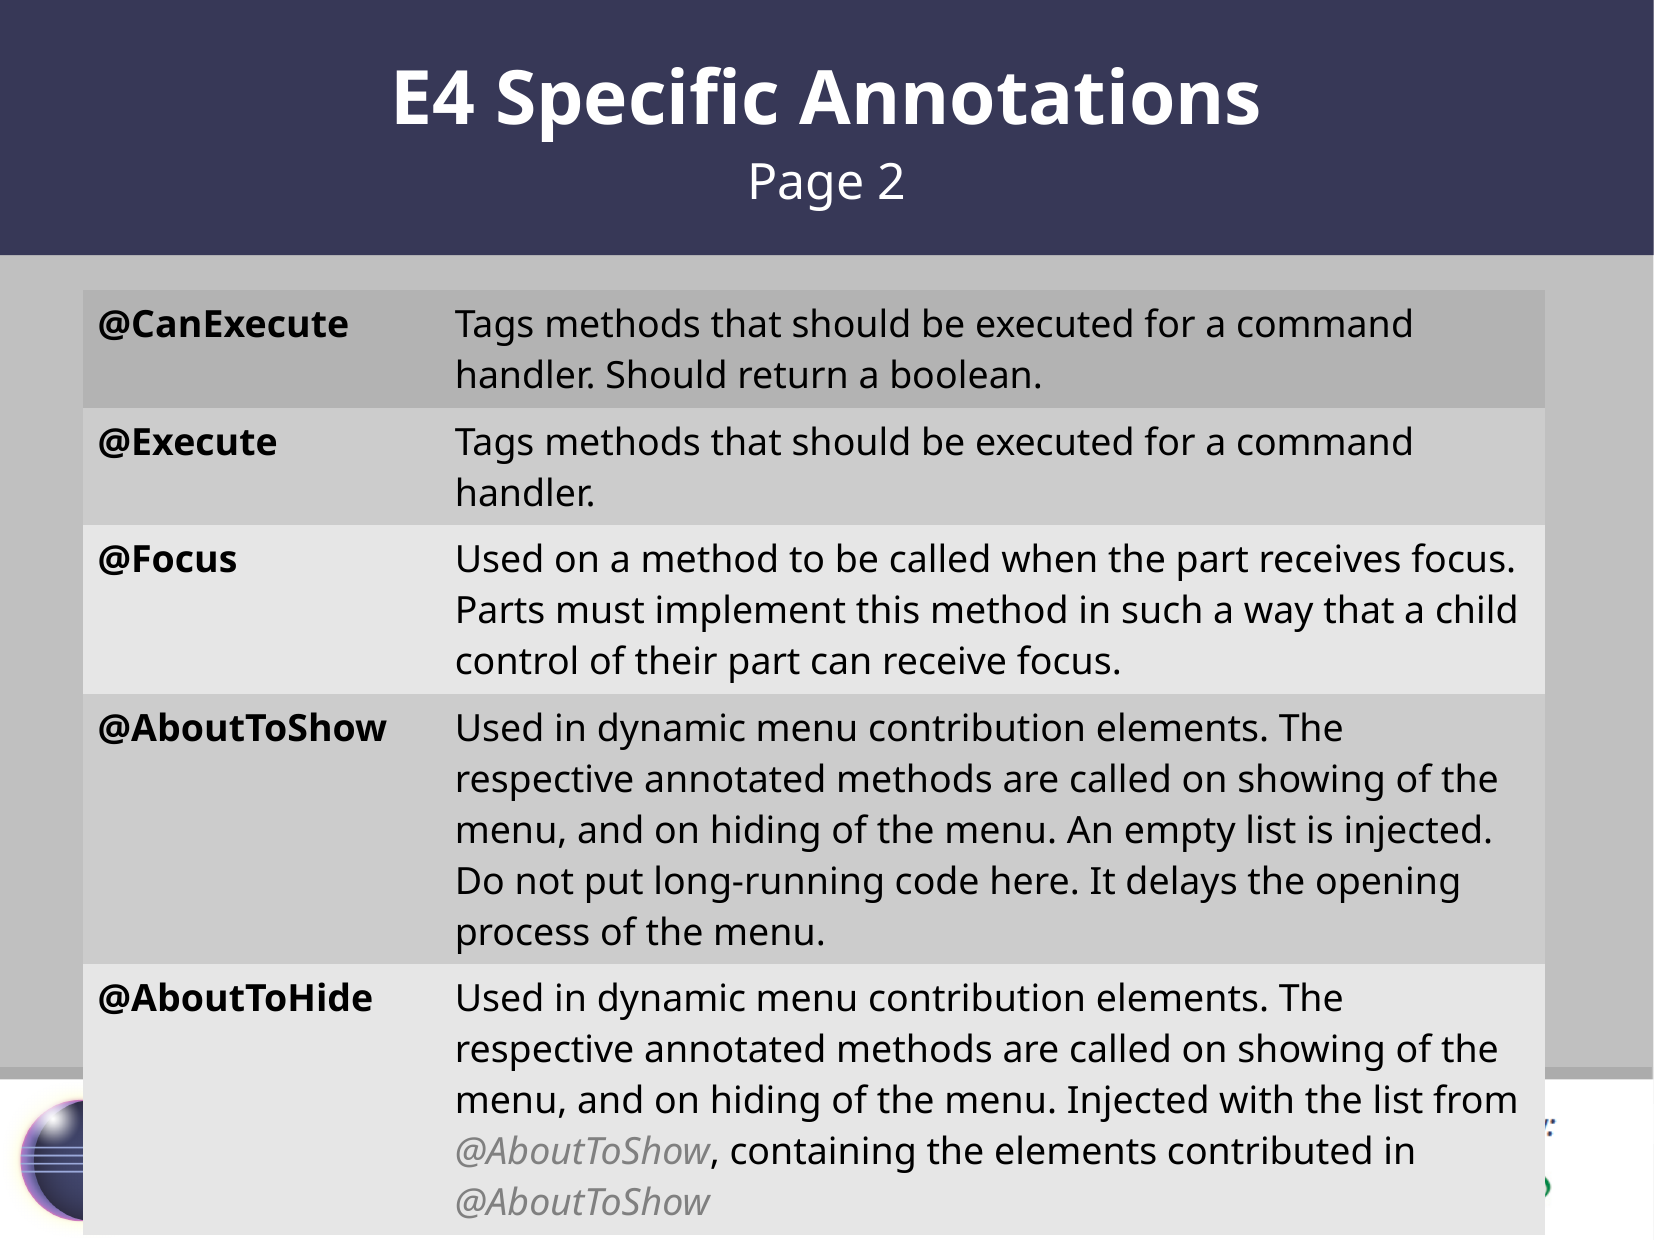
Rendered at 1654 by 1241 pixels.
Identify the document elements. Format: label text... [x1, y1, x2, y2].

table_cell @AboutToHide [83, 964, 440, 1235]
table_cell Used in dynamic menu contribution elements. The respective annotated methods are called on showing of the menu, and on hiding of the menu. Injected with the list from @AboutToShow, containing the elements contributed in @AboutToShow [440, 964, 1545, 1235]
table_cell Used in dynamic menu contribution elements. The respective annotated methods are called on showing of the menu, and on hiding of the menu. An empty list is injected. Do not put long-running code here. It delays the opening process of the menu. [440, 694, 1545, 964]
title E4 Specific Annotations Page 2 [82, 25, 1571, 233]
picture [1239, 1104, 1654, 1241]
table_cell @AboutToShow [83, 694, 440, 964]
table_cell Tags methods that should be executed for a command handler. [440, 408, 1545, 525]
table_header @CanExecute [83, 290, 440, 408]
picture [549, 1235, 1105, 1241]
table_header Tags methods that should be executed for a command handler. Should return a boolean. [440, 290, 1545, 408]
table_cell Used on a method to be called when the part receives focus. Parts must implement this method in such a way that a child control of their part can receive focus. [440, 525, 1545, 694]
table_cell @Focus [83, 525, 440, 694]
picture [0, 1079, 497, 1241]
table_cell @Execute [83, 408, 440, 525]
